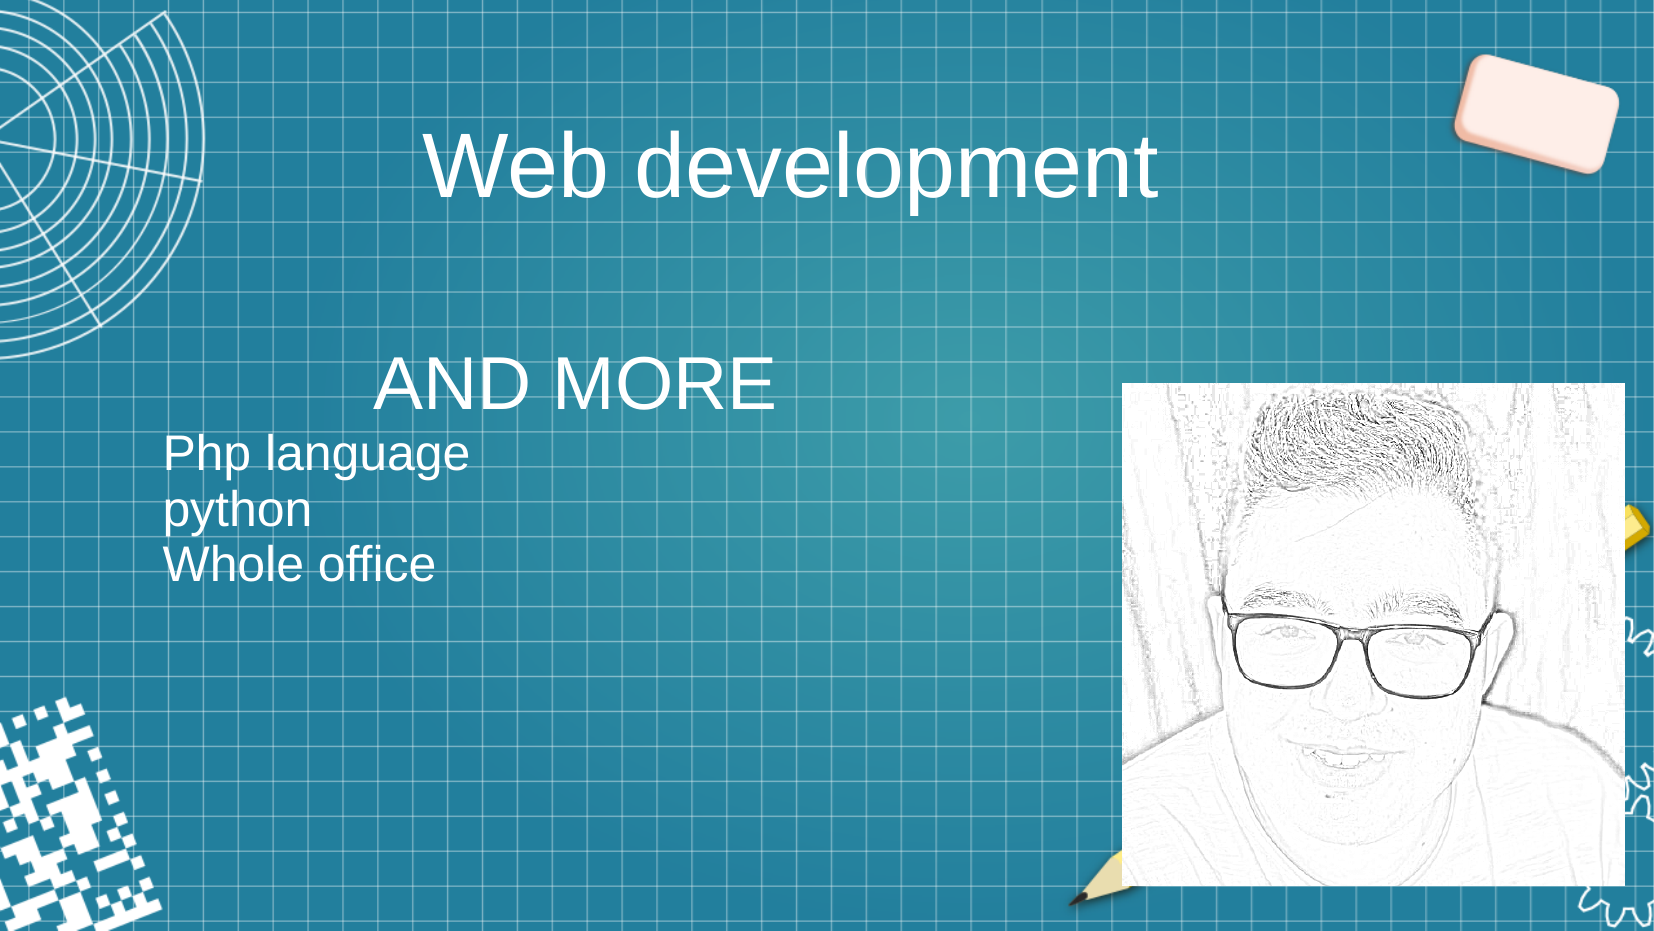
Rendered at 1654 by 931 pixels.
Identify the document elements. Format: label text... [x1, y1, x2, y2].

title Web development [47, 59, 1536, 272]
picture [0, 0, 1654, 931]
text_box AND MORE Php language python Whole office [147, 333, 1004, 600]
